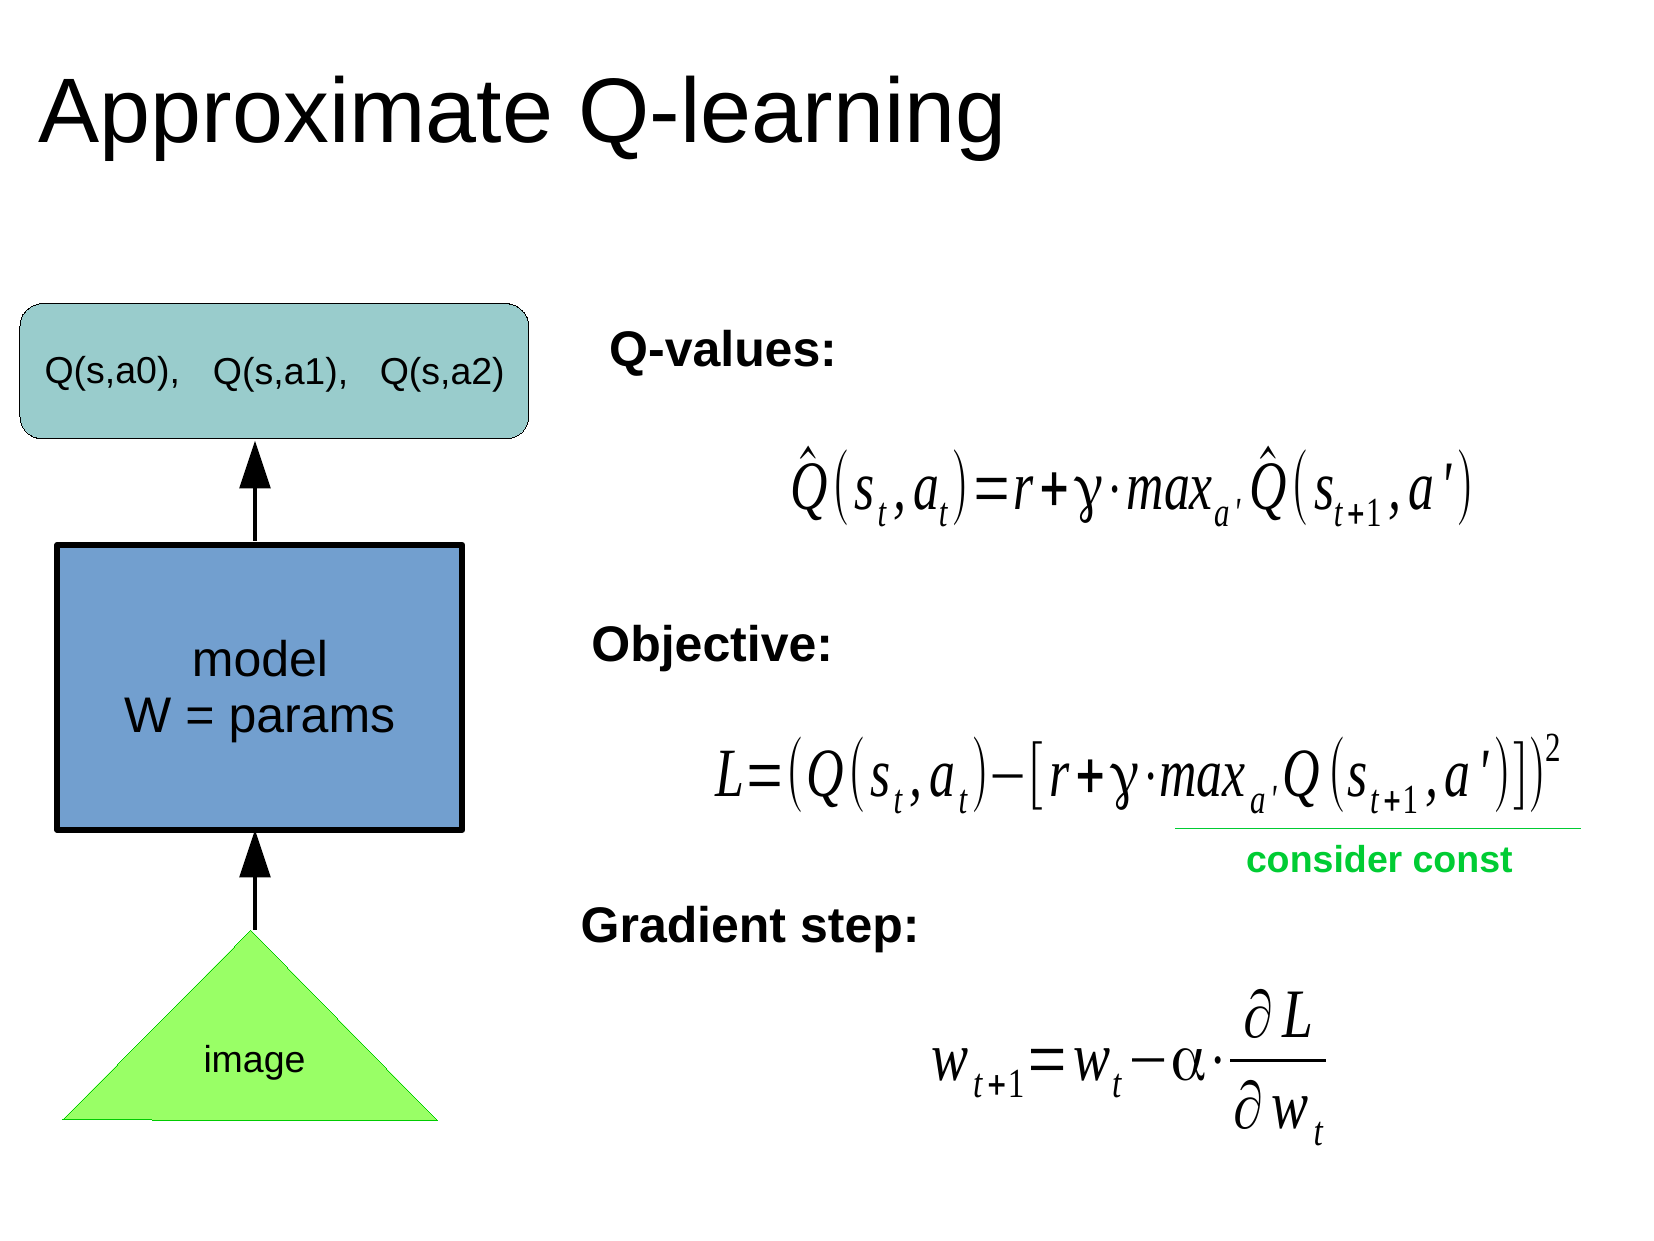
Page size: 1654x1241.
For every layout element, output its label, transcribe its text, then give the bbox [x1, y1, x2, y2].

text_box [19, 303, 529, 439]
chart [917, 976, 1343, 1153]
text_box [344, 1025, 438, 1121]
chart [777, 439, 1488, 536]
text_box model W = params [57, 544, 463, 830]
text_box Objective: [567, 599, 955, 690]
text_box Gradient step: [556, 881, 944, 971]
text_box Q(s,a2) [356, 333, 529, 409]
text_box Q(s,a1), [189, 333, 356, 409]
text_box [62, 930, 340, 1121]
chart [699, 722, 1573, 821]
text_box Q-values: [585, 304, 973, 394]
text_box consider const [1231, 830, 1528, 888]
text_box Approximate Q-learning [15, 42, 1586, 286]
text_box Q(s,a0), [20, 333, 189, 409]
text_box image [165, 1021, 344, 1139]
